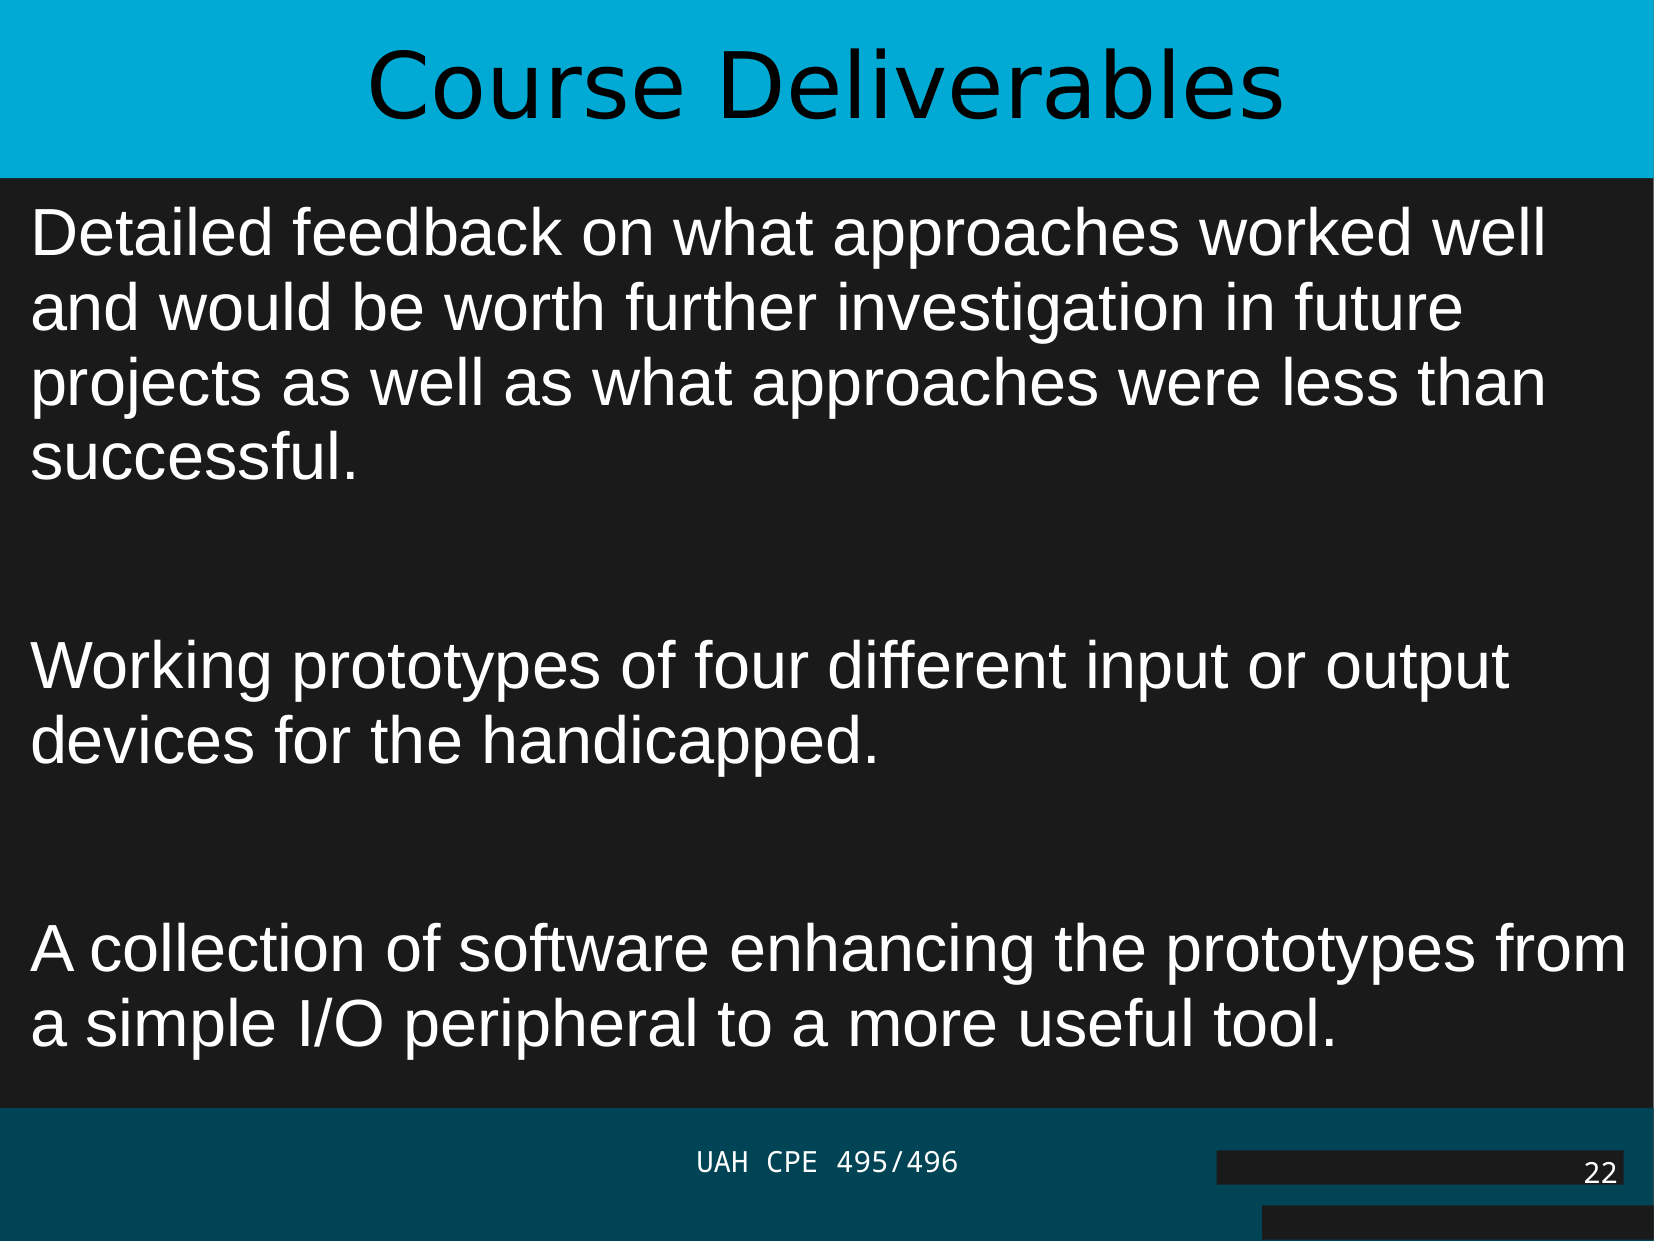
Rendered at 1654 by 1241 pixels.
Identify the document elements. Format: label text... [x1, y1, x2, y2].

list Detailed feedback on what approaches worked well and would be worth further investigation in future projects as well as what approaches were less than successful. Working prototypes of four different input or output devices for the handicapped. A collection of software enhancing the prototypes from a simple I/O peripheral to a more useful tool. [30, 195, 1636, 1096]
title Course Deliverables [82, 8, 1571, 166]
